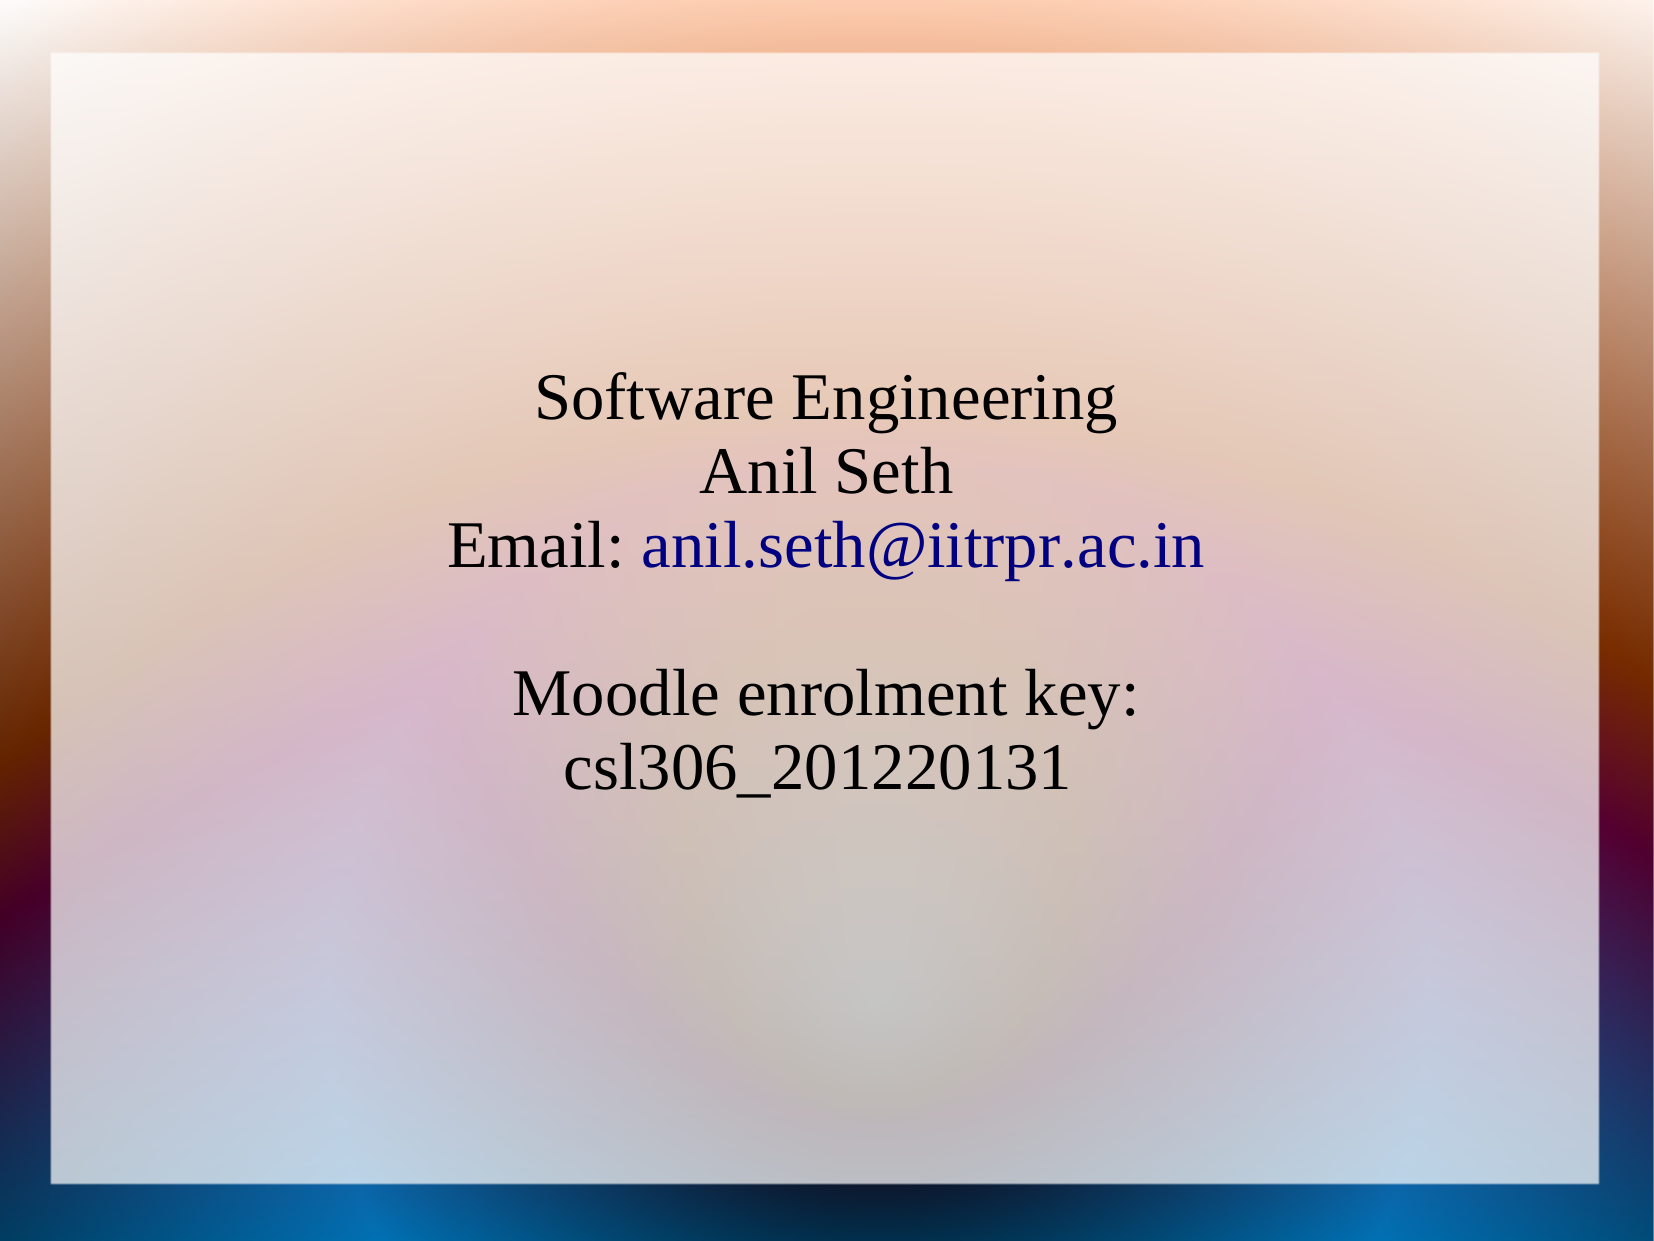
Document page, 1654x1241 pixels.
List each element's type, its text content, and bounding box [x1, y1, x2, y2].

subtitle Software Engineering Anil Seth Email: anil.seth@iitrpr.ac.in Moodle enrolment key: csl306_201220131 [82, 55, 1571, 1109]
picture [0, 0, 1654, 1241]
